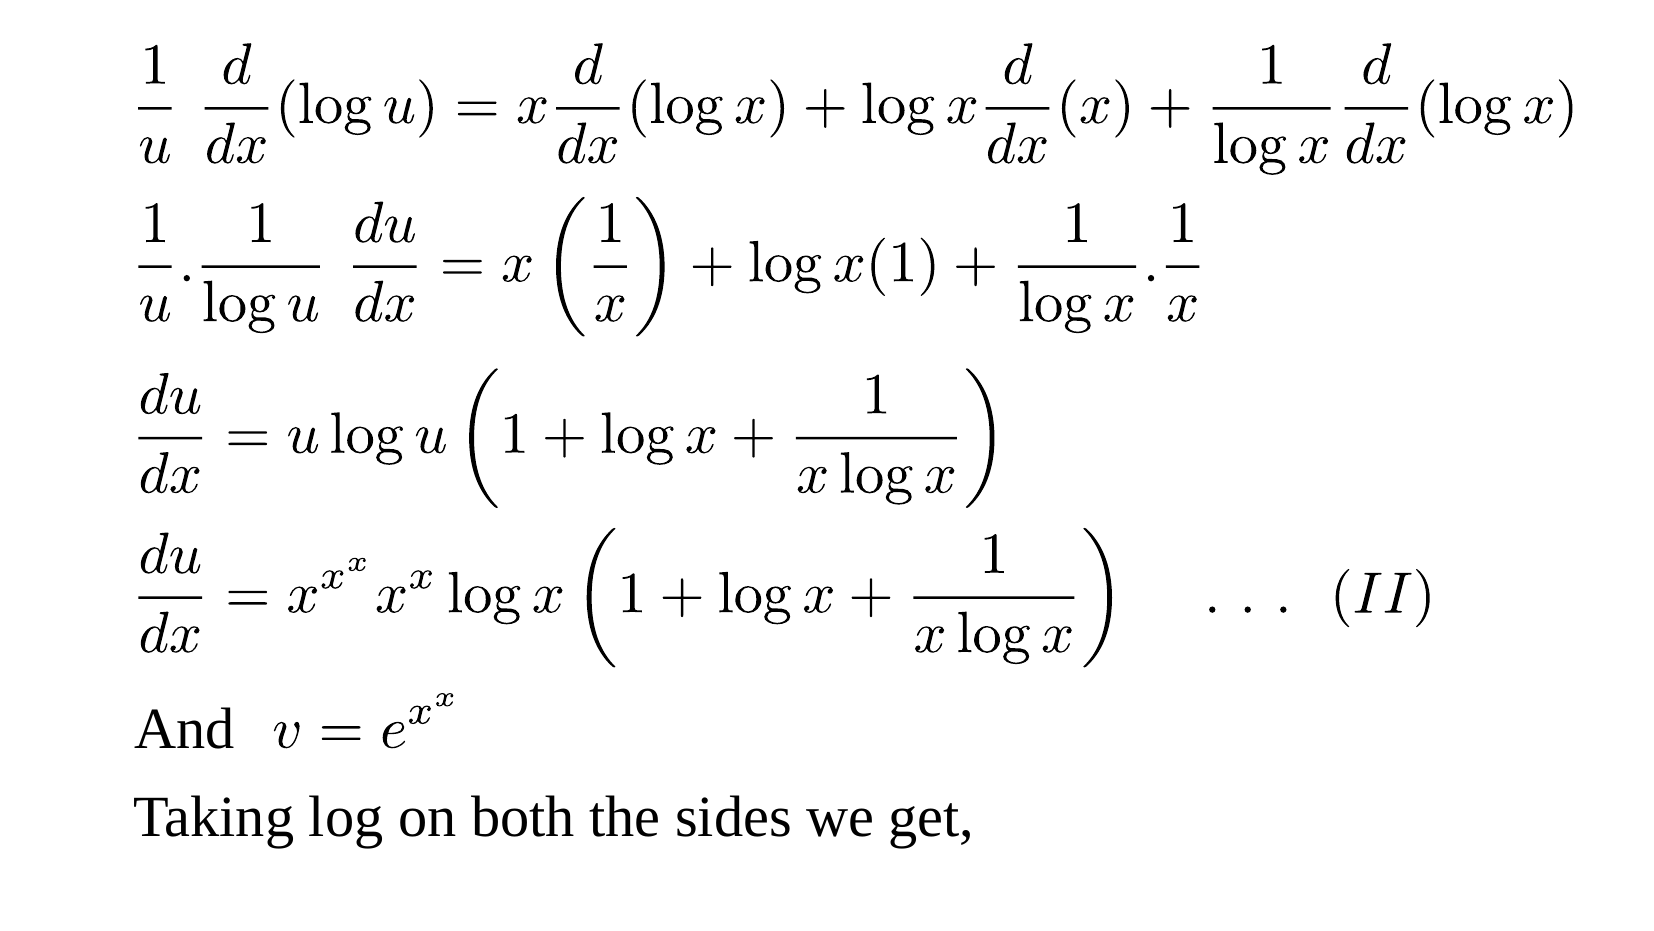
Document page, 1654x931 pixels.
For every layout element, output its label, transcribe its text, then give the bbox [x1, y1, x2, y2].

text_box [138, 196, 1200, 337]
text_box [1206, 568, 1430, 628]
text_box [138, 43, 1573, 175]
text_box [138, 527, 1113, 668]
title And Taking log on both the sides we get, [47, 37, 1607, 886]
text_box [138, 368, 995, 508]
text_box [273, 693, 454, 749]
